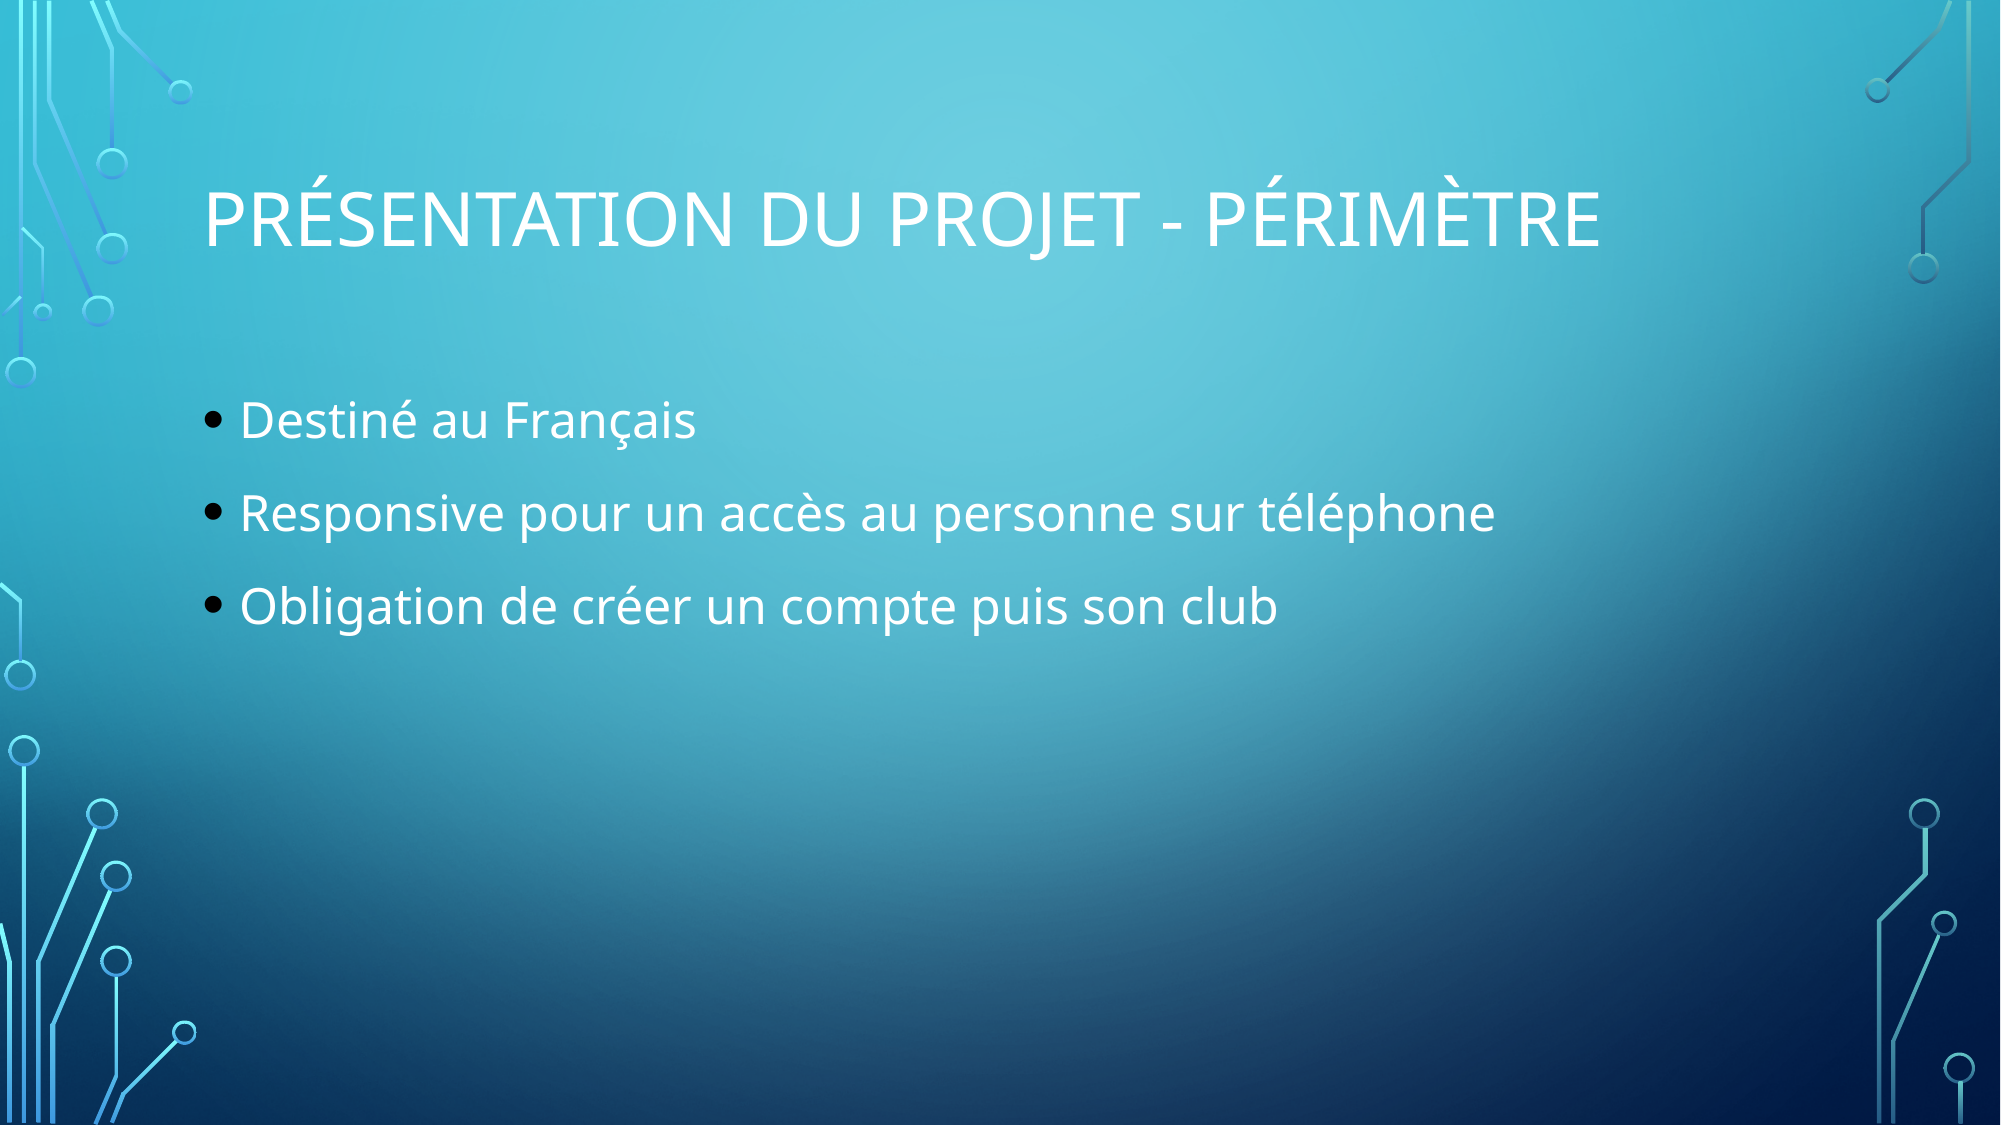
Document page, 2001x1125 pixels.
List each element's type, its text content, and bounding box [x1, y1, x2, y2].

title Présentation du projet - périmètre [187, 101, 1813, 344]
list Destiné au Français Responsive pour un accès au personne sur téléphone Obligation de créer un compte puis son club [187, 369, 1813, 951]
